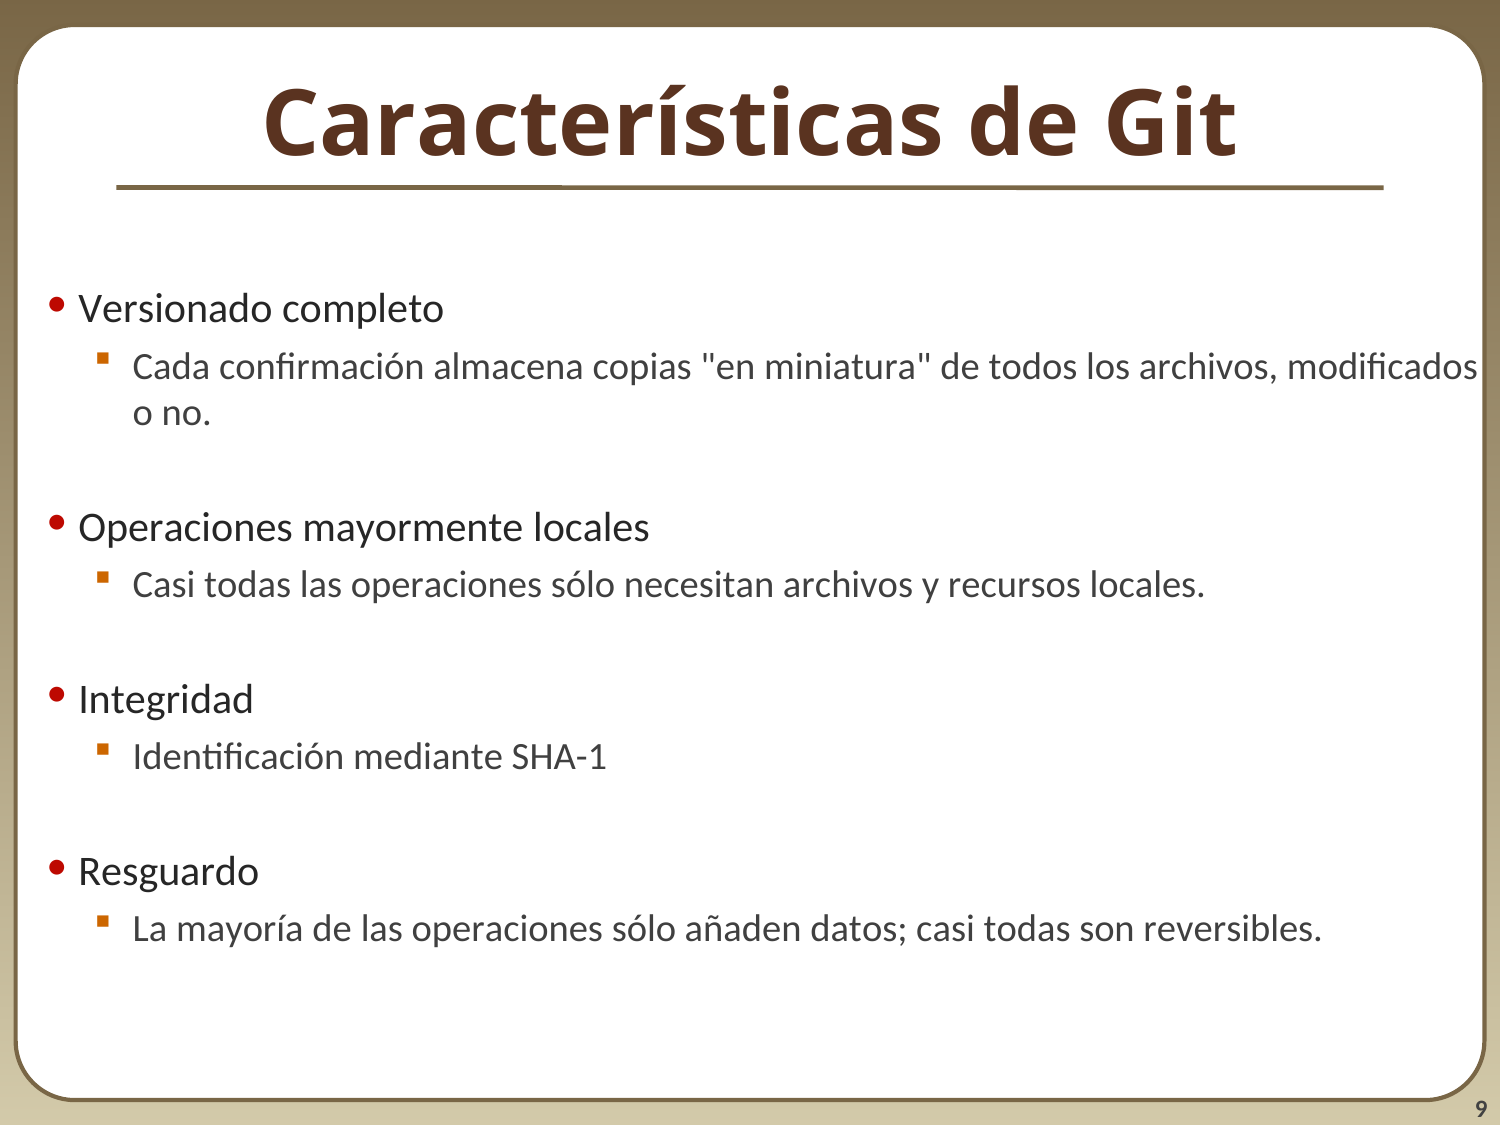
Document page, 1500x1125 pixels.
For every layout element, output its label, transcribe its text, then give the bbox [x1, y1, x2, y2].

list Versionado completo Cada confirmación almacena copias "en miniatura" de todos los archivos, modificados o no. Operaciones mayormente locales Casi todas las operaciones sólo necesitan archivos y recursos locales. Integridad Identificación mediante SHA-1 Resguardo La mayoría de las operaciones sólo añaden datos; casi todas son reversibles. [0, 212, 1500, 963]
title Características de Git [0, 24, 1500, 212]
